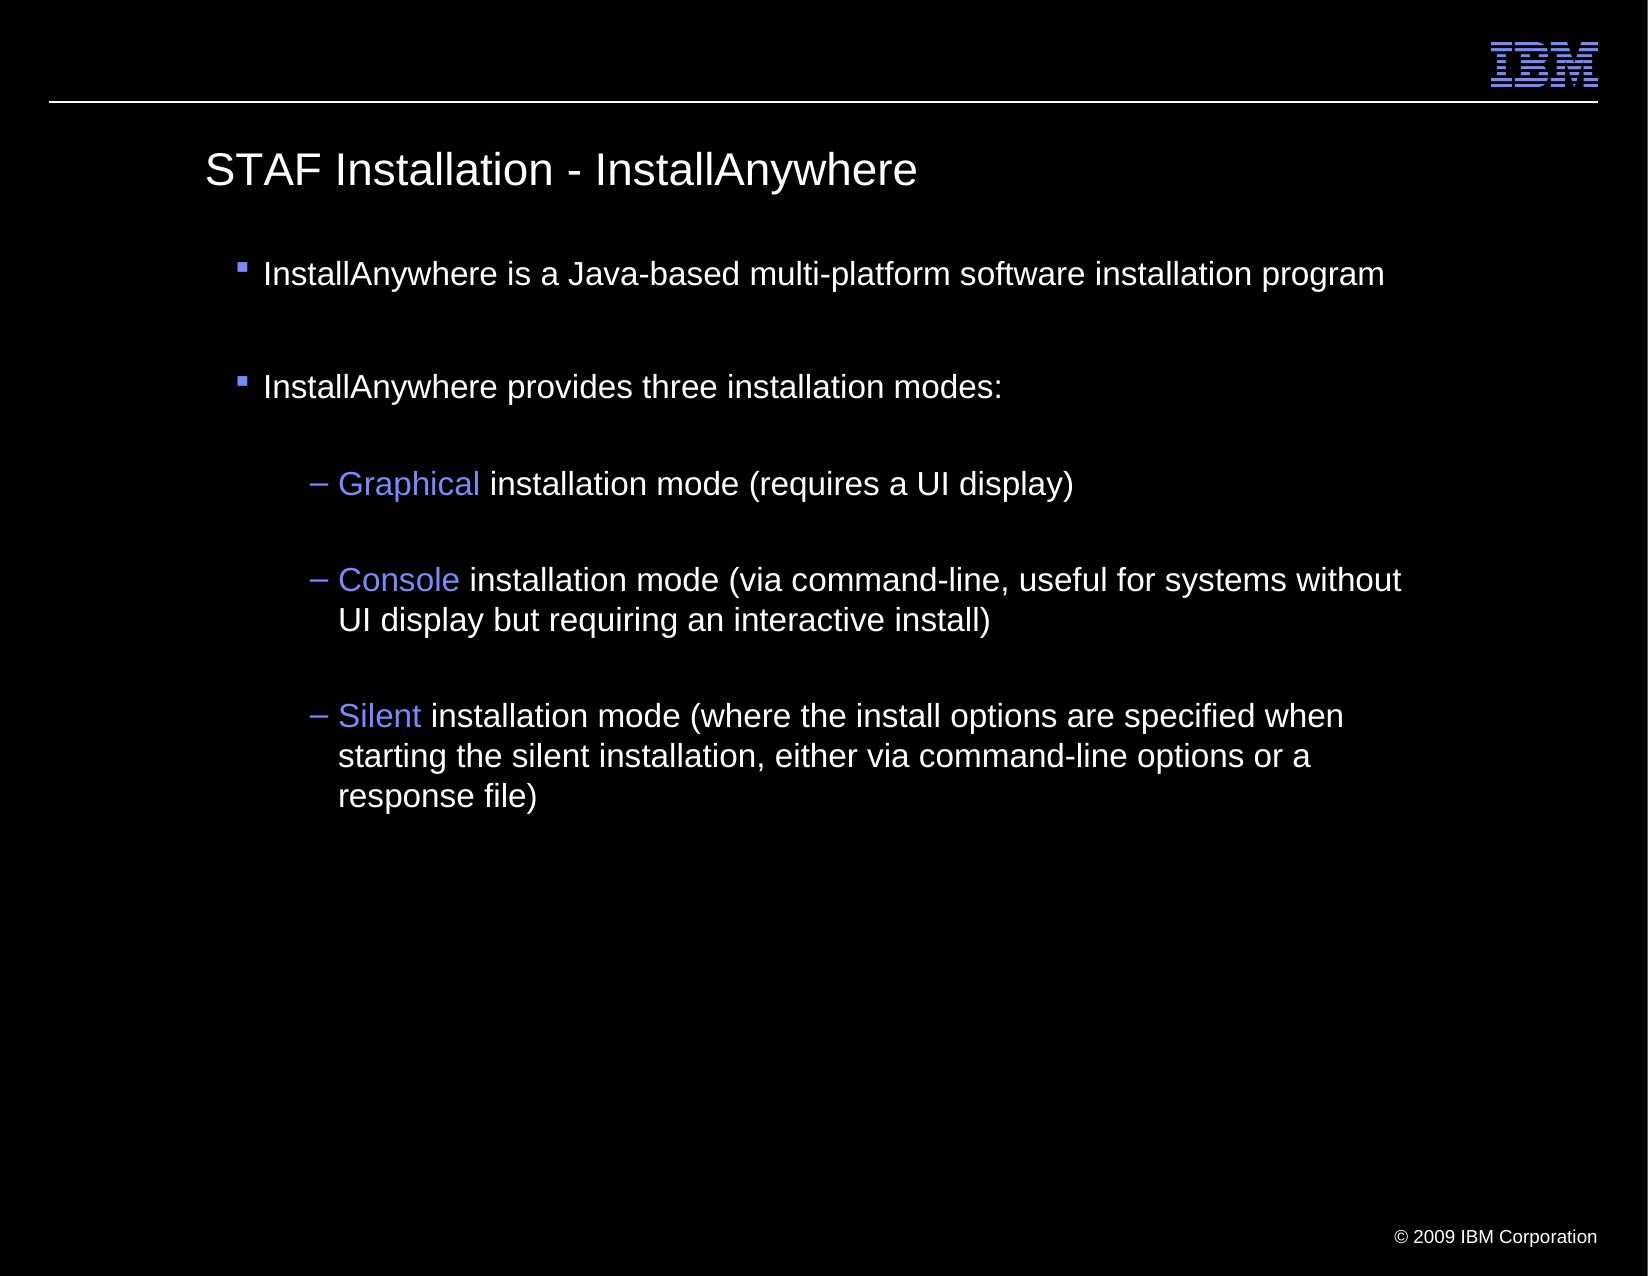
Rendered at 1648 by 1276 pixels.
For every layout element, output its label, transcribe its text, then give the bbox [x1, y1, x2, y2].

picture [1491, 42, 1598, 87]
text_box InstallAnywhere is a Java-based multi-platform software installation program InstallAnywhere provides three installation modes: Graphical installation mode (requires a UI display) Console installation mode (via command-line, useful for systems without UI display but requiring an interactive install) Silent installation mode (where the install options are specified when starting the silent installation, either via command-line options or a response file) [235, 252, 1584, 861]
title STAF Installation - InstallAnywhere [188, 137, 1648, 231]
